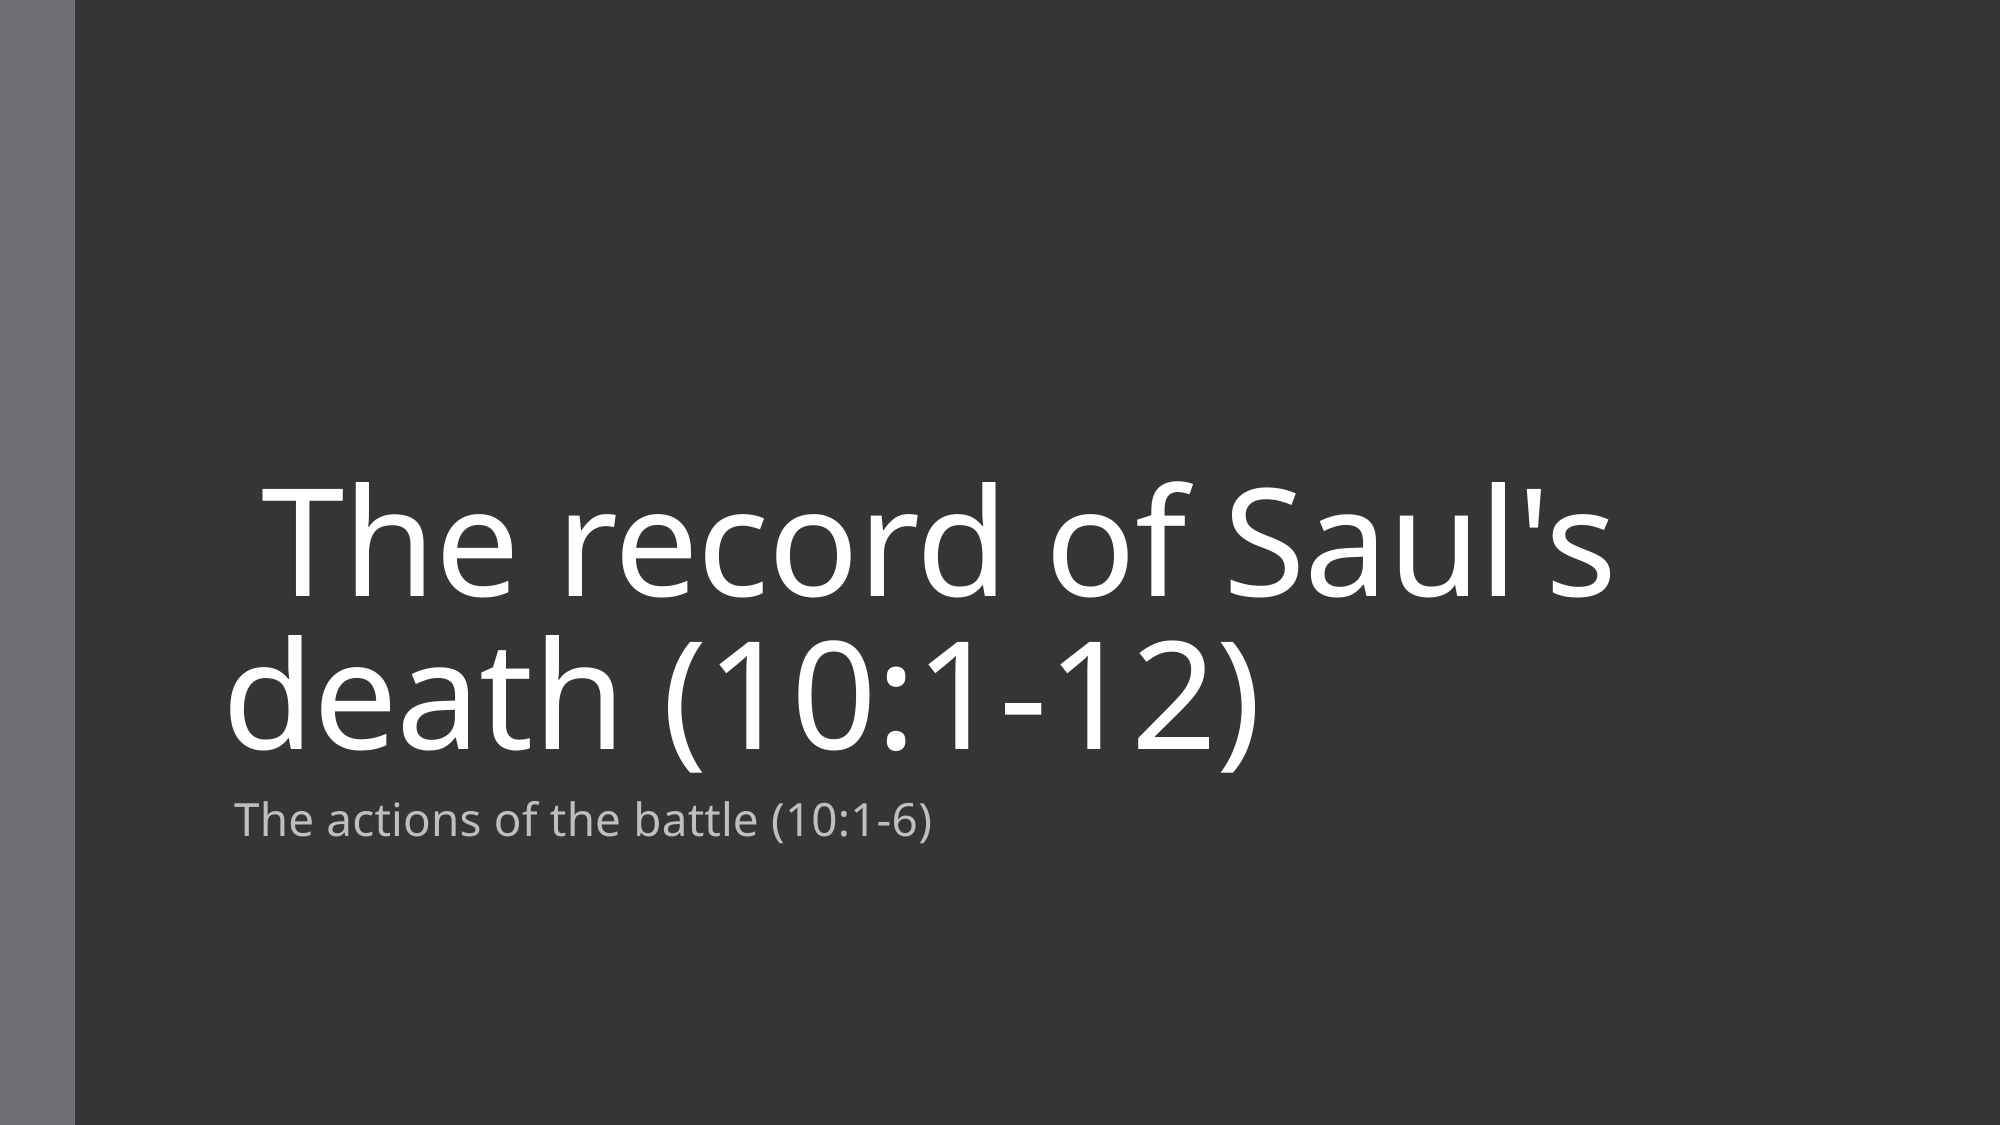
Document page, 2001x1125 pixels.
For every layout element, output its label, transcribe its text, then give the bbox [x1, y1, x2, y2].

title The record of Saul's death (10:1-12) [206, 124, 1752, 787]
subtitle The actions of the battle (10:1-6) [206, 787, 1752, 1066]
